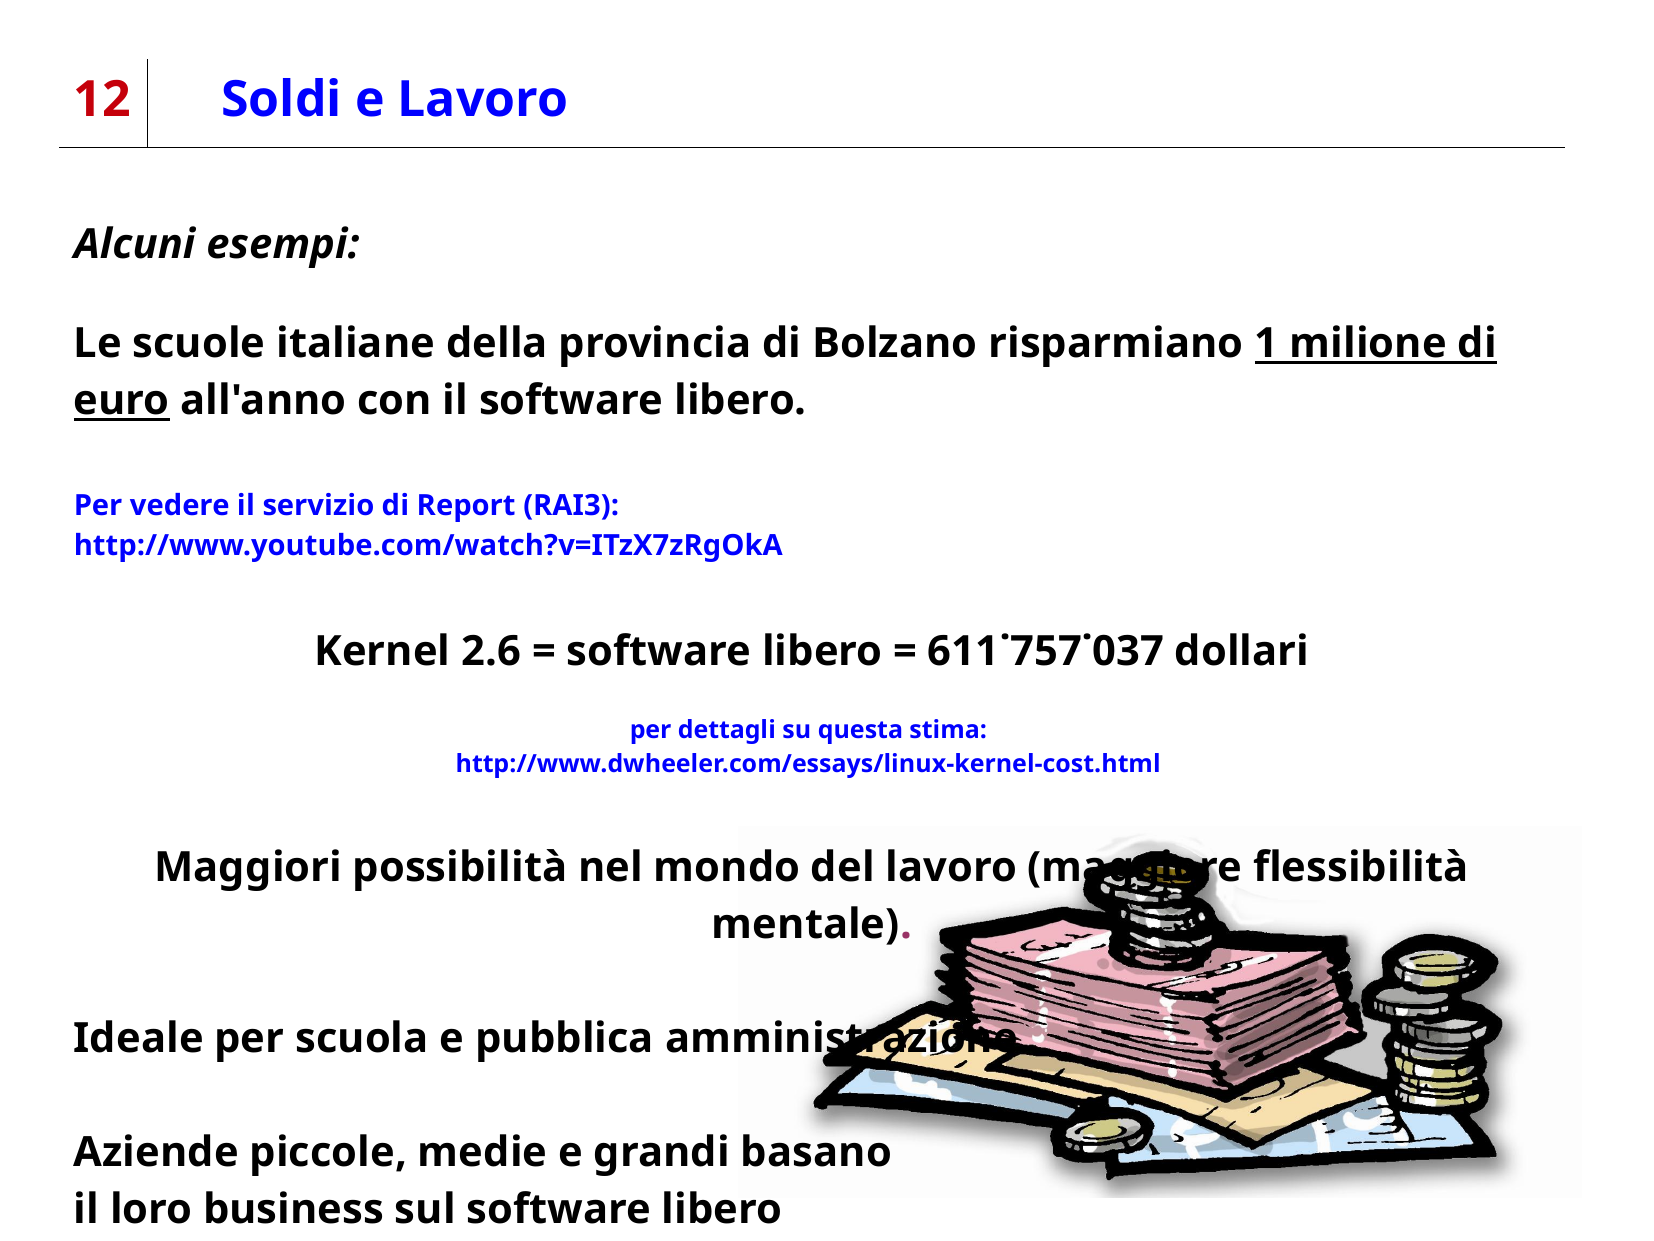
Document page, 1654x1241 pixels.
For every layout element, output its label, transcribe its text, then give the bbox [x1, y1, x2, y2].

text_box Alcuni esempi: Le scuole italiane della provincia di Bolzano risparmiano 1 milione di euro all'anno con il software libero. Per vedere il servizio di Report (RAI3): http://www.youtube.com/watch?v=ITzX7zRgOkA Kernel 2.6 = software libero = 611˙757˙037 dollari per dettagli su questa stima: http://www.dwheeler.com/essays/linux-kernel-cost.html Maggiori possibilità nel mondo del lavoro (maggiore flessibilità mentale). Ideale per scuola e pubblica amministrazione. Aziende piccole, medie e grandi basano il loro business sul software libero (Google in testa). [59, 206, 1565, 1183]
text_box 12 Soldi e Lavoro [59, 55, 1565, 128]
picture [738, 826, 1582, 1198]
